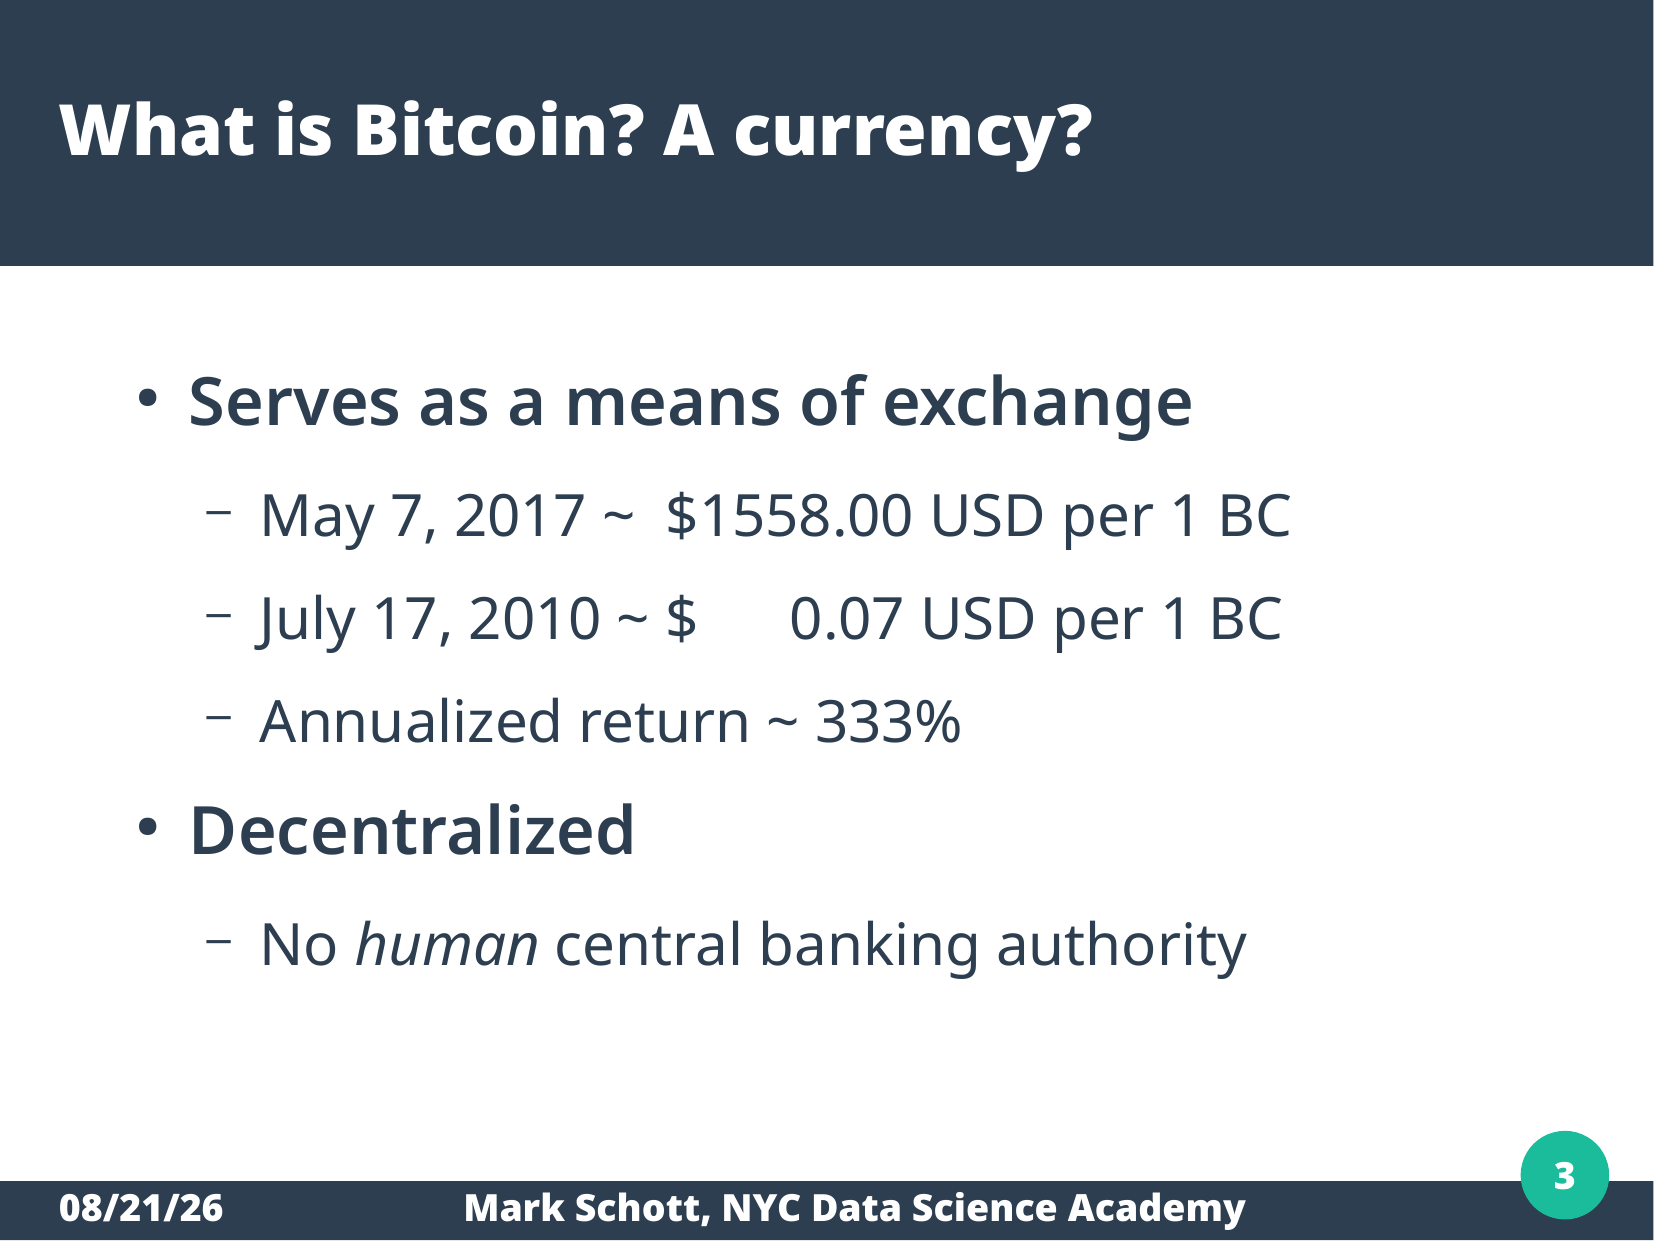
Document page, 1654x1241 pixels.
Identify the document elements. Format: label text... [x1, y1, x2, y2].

list Serves as a means of exchange May 7, 2017 ~ $1558.00 USD per 1 BC July 17, 2010 ~ $ 0.07 USD per 1 BC Annualized return ~ 333% Decentralized No human central banking authority [118, 354, 1536, 1074]
title What is Bitcoin? A currency? [58, 49, 1595, 207]
